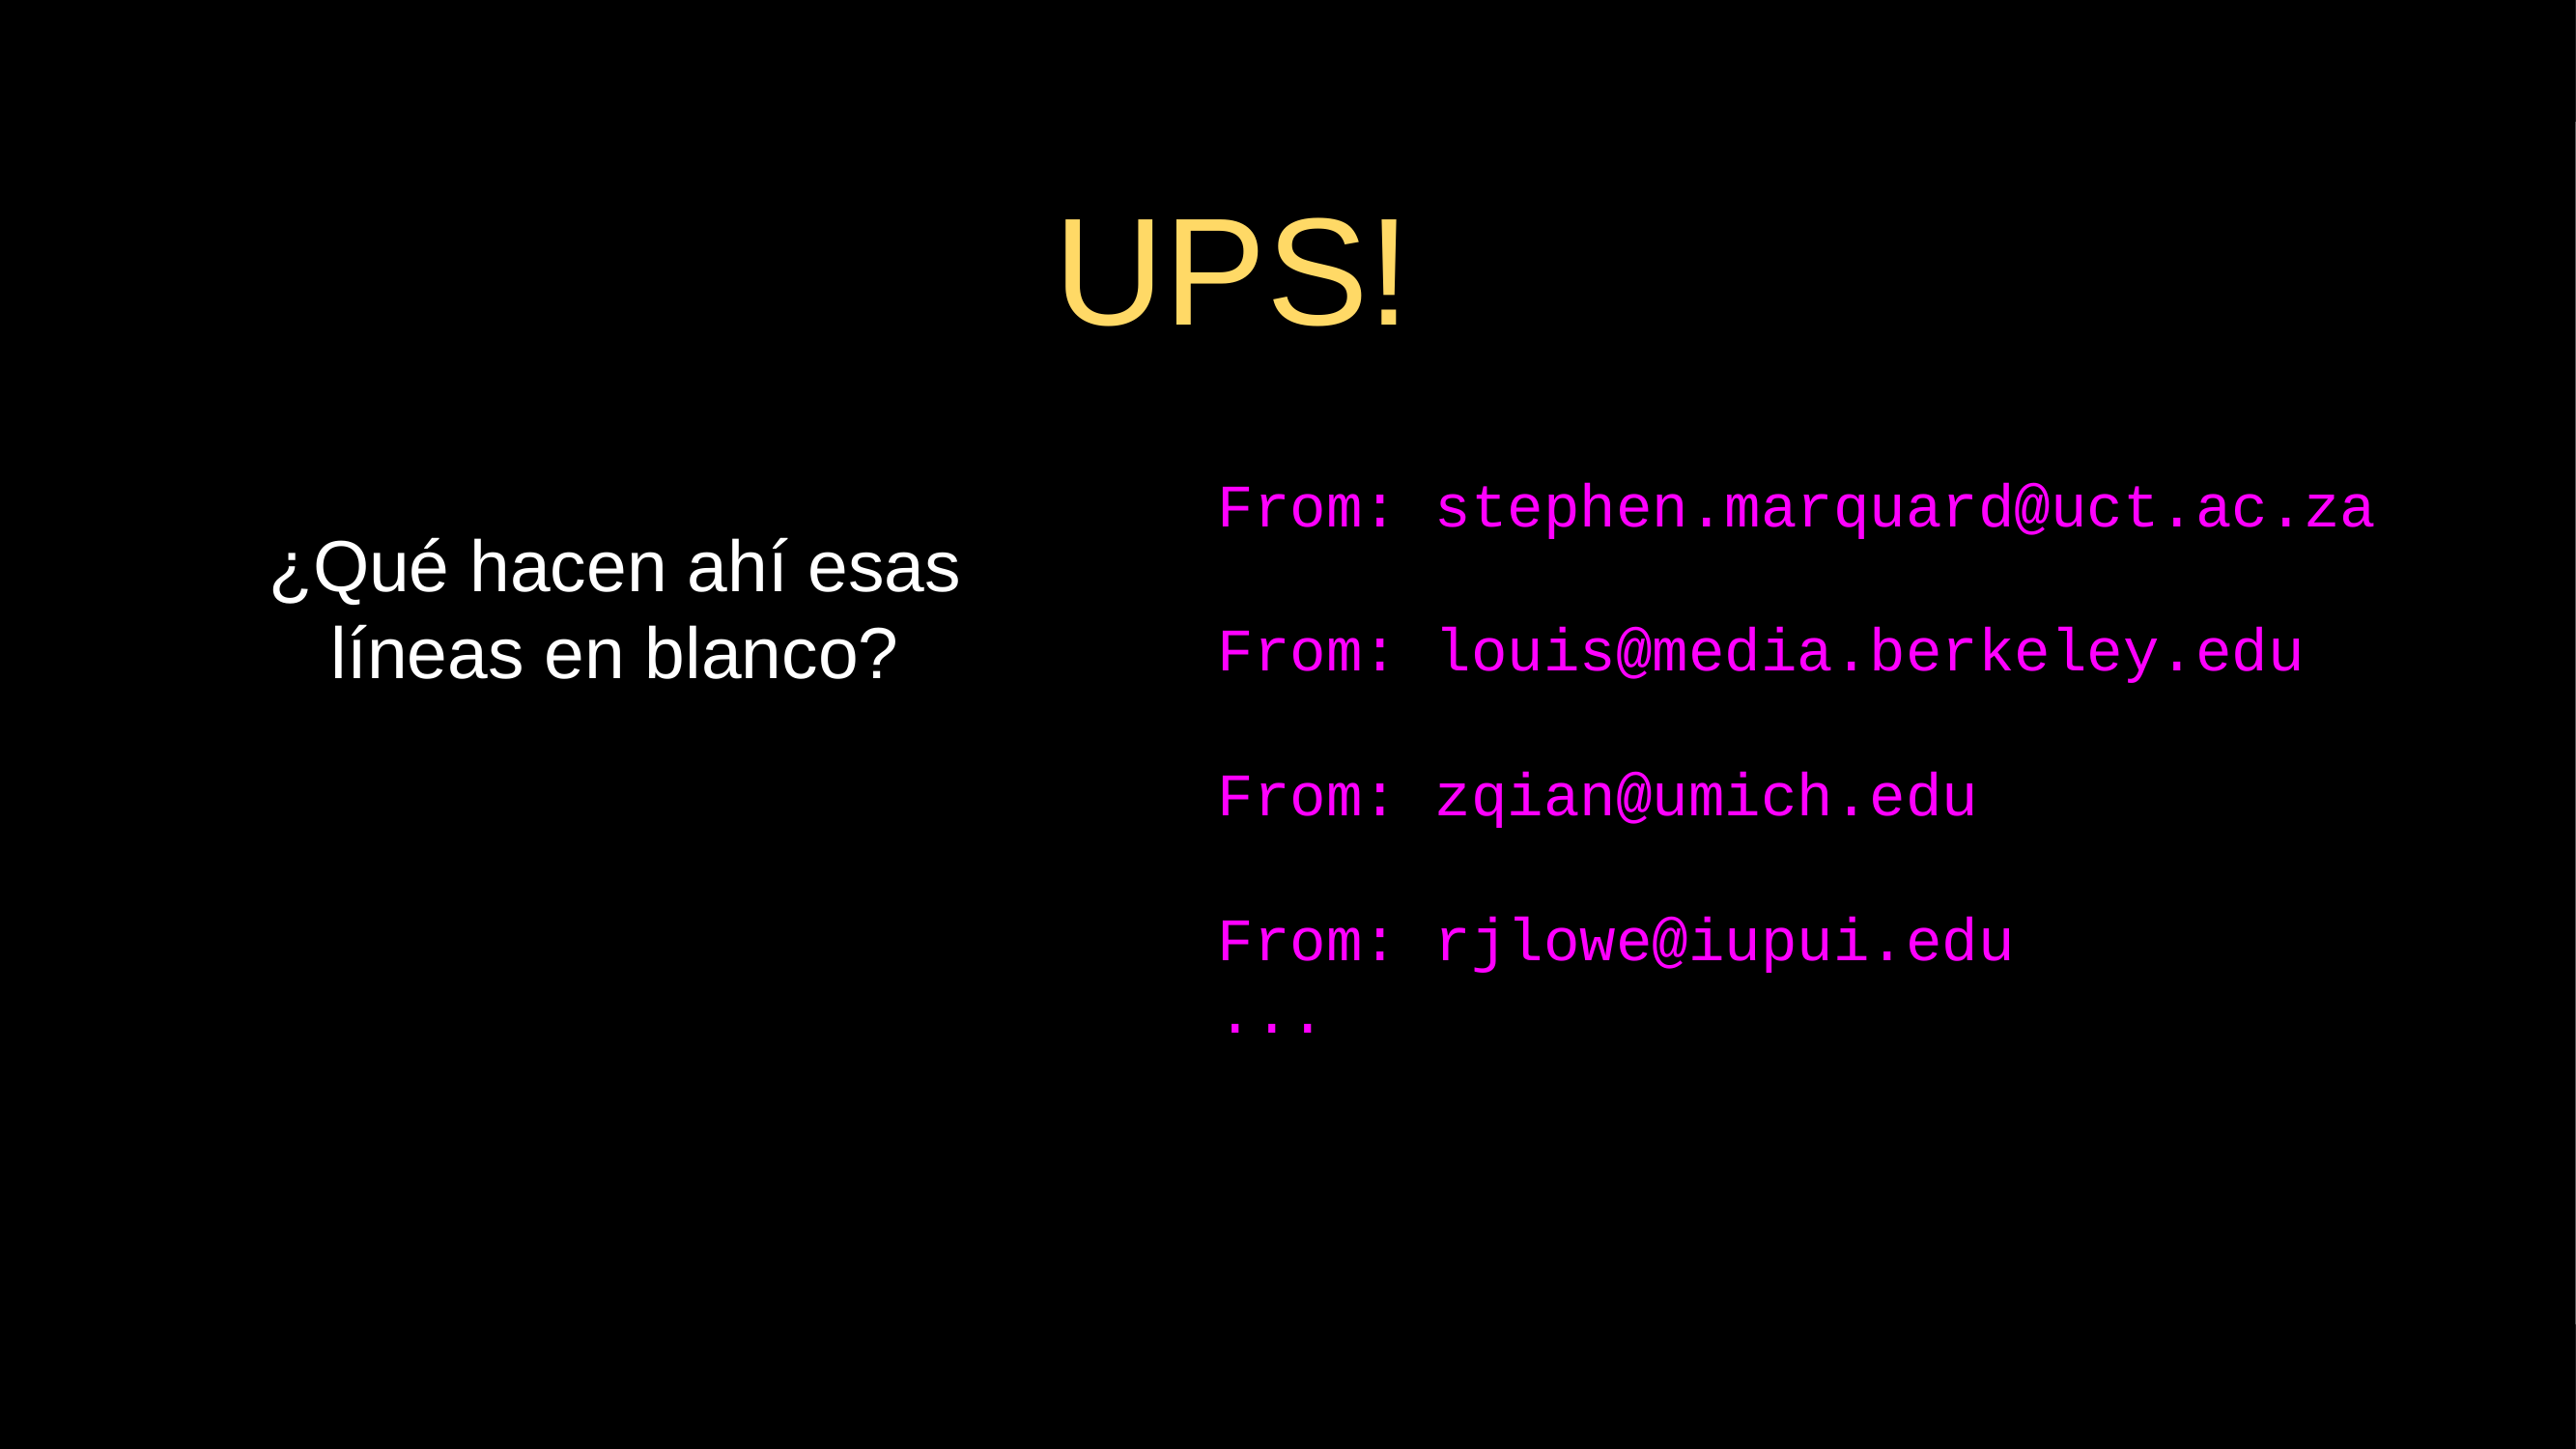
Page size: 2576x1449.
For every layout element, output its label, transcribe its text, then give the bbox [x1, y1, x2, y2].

text_box ¿Qué hacen ahí esas líneas en blanco? [197, 515, 1033, 697]
title UPS! [183, 125, 2282, 403]
text_box From: stephen.marquard@uct.ac.za From: louis@media.berkeley.edu From: zqian@umich.edu From: rjlowe@iupui.edu ... [1203, 458, 2492, 1177]
